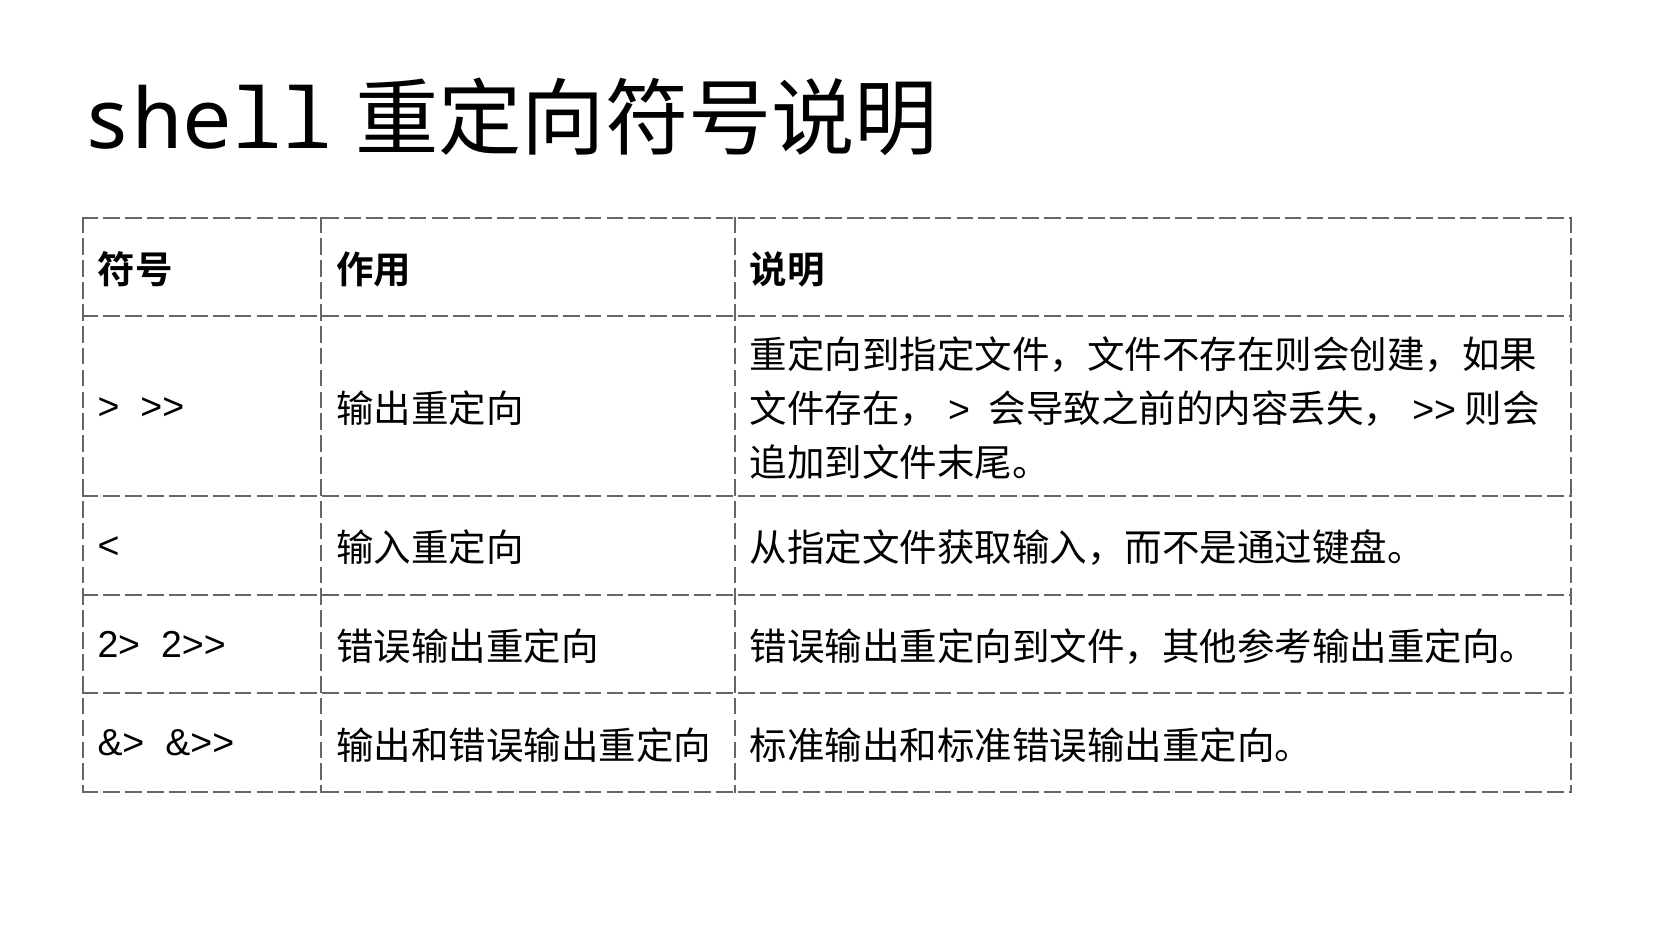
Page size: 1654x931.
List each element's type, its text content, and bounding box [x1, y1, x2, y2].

table_header 作用 [321, 218, 735, 316]
table_cell < [83, 496, 321, 595]
table_cell 标准输出和标准错误输出重定向。 [735, 693, 1571, 792]
table_header 符号 [83, 218, 321, 316]
table_cell > >> [83, 316, 321, 496]
table_cell 错误输出重定向 [321, 595, 735, 693]
title shell重定向符号说明 [82, 37, 1571, 189]
table_cell 输出重定向 [321, 316, 735, 496]
table_cell 2> 2>> [83, 595, 321, 693]
table_cell 从指定文件获取输入，而不是通过键盘。 [735, 496, 1571, 595]
table_cell 输出和错误输出重定向 [321, 693, 735, 792]
table_cell 错误输出重定向到文件，其他参考输出重定向。 [735, 595, 1571, 693]
table_header 说明 [735, 218, 1571, 316]
table_cell 输入重定向 [321, 496, 735, 595]
table_cell 重定向到指定文件，文件不存在则会创建，如果文件存在，> 会导致之前的内容丢失，>>则会追加到文件末尾。 [735, 316, 1571, 496]
table_cell &> &>> [83, 693, 321, 792]
